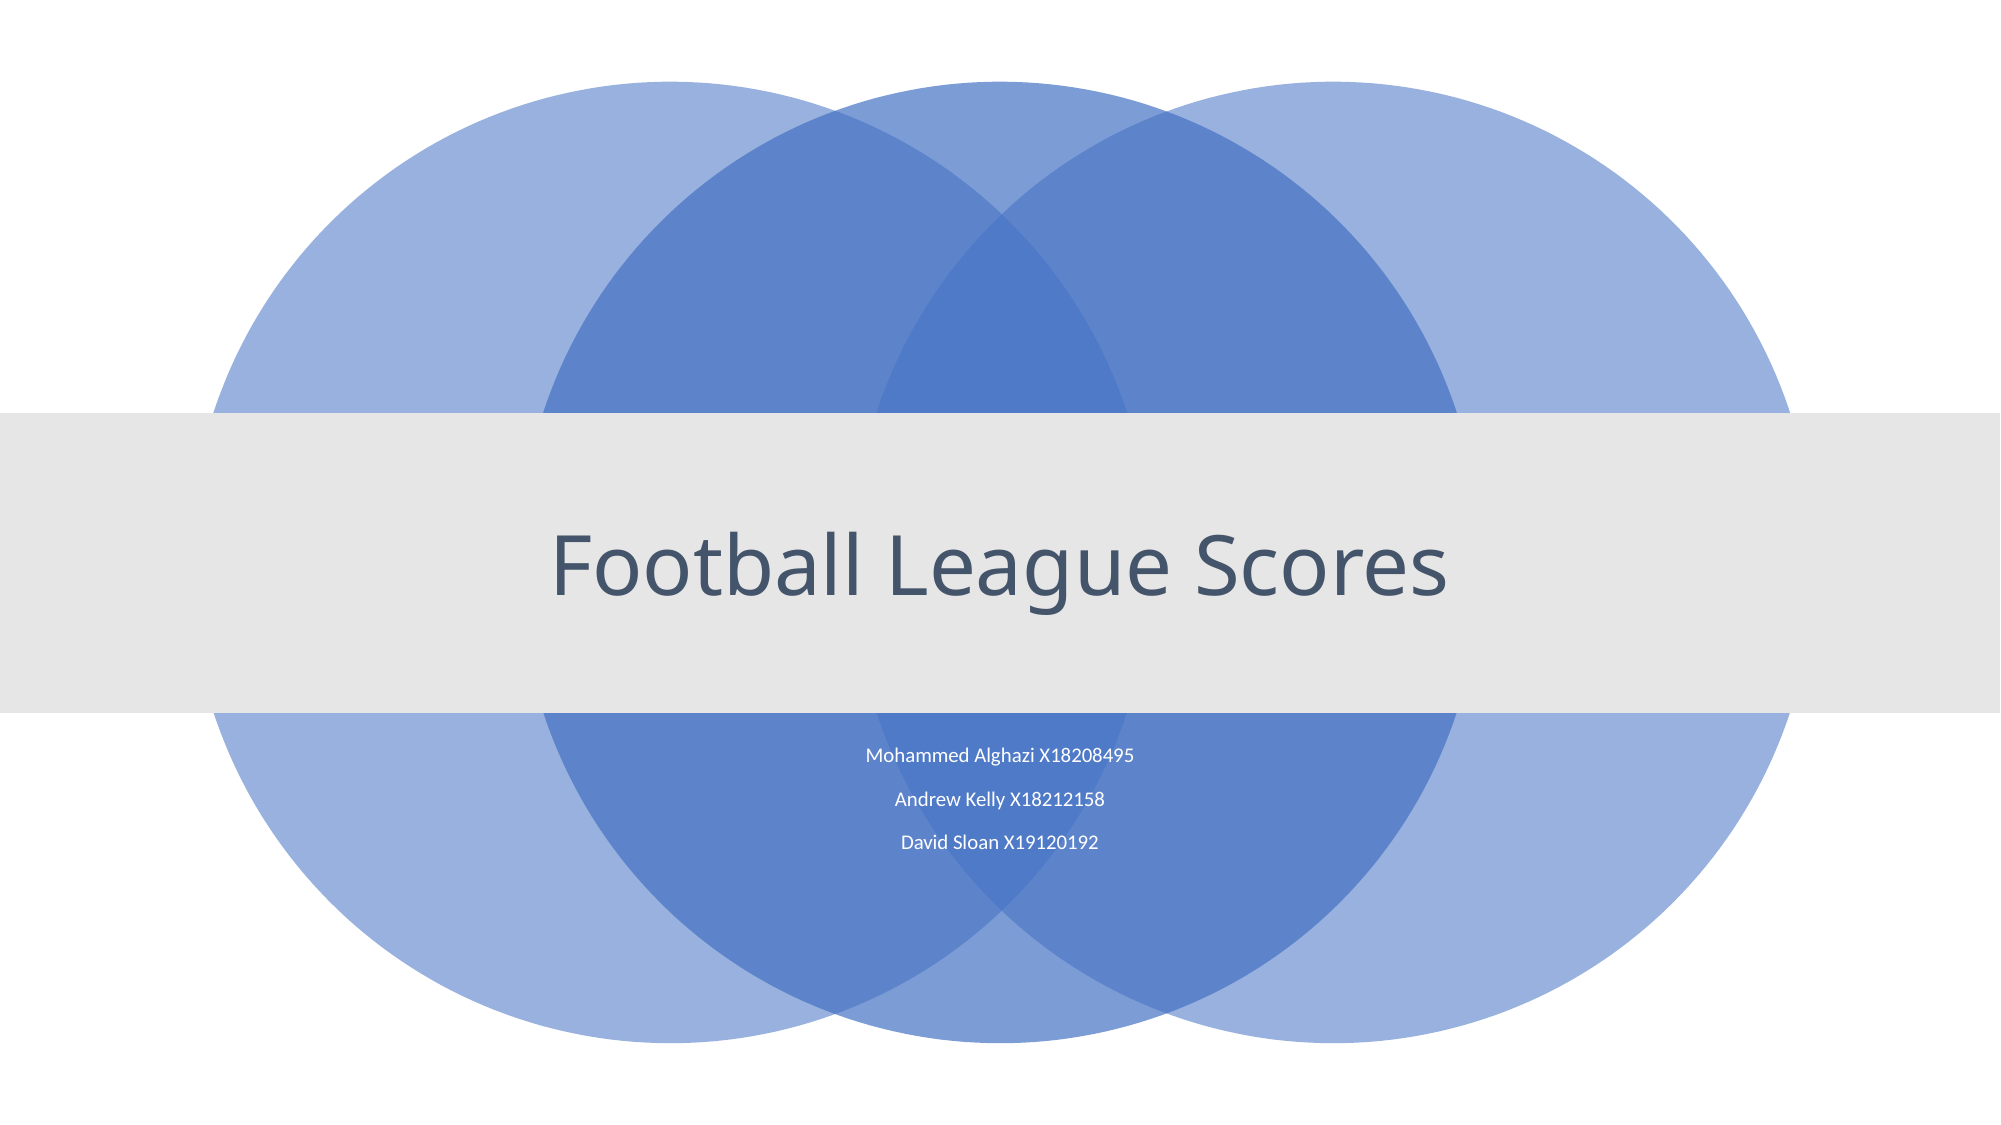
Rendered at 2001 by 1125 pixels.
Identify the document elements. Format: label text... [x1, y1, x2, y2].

subtitle Mohammed Alghazi X18208495 Andrew Kelly X18212158 David Sloan X19120192 [249, 737, 1750, 863]
text_box [295, 863, 1709, 1044]
text_box [0, 81, 2000, 803]
title Football League Scores [249, 455, 1750, 683]
